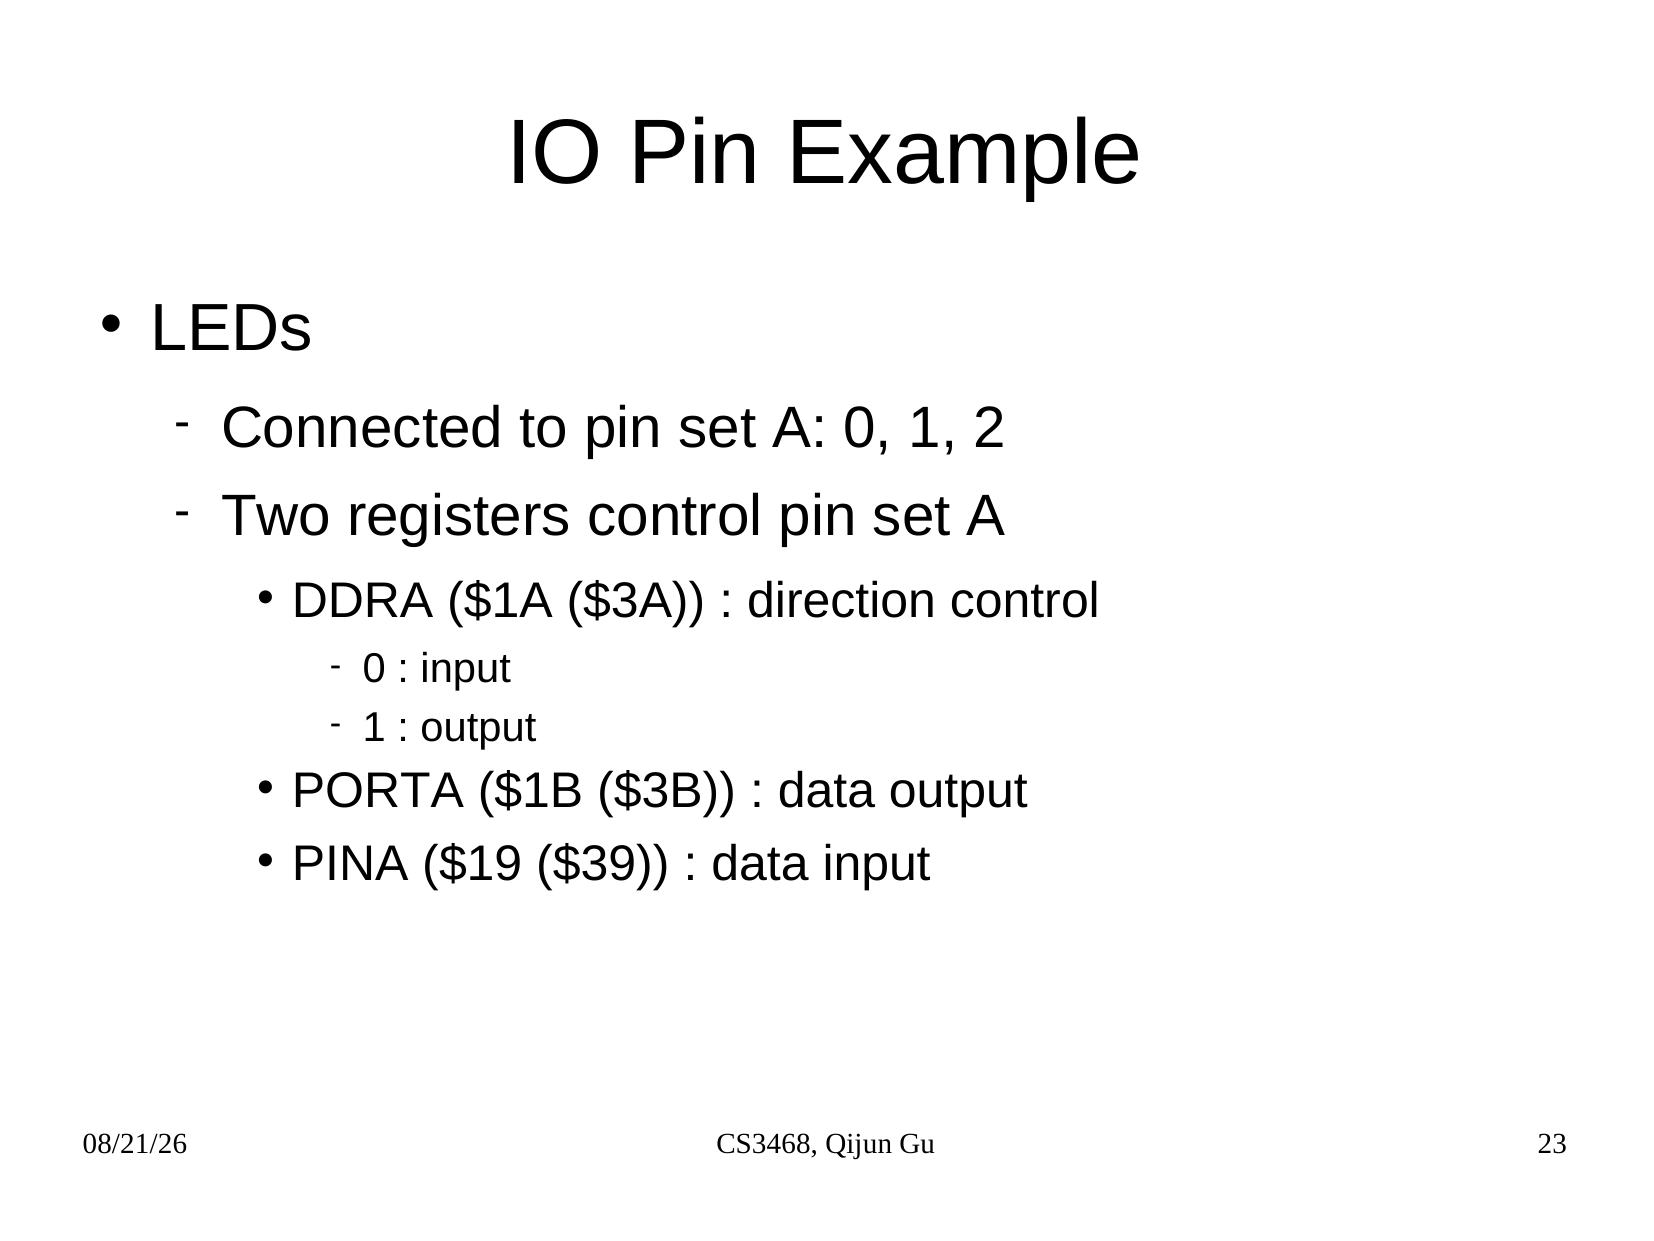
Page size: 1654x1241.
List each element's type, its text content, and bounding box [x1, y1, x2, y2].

list LEDs Connected to pin set A: 0, 1, 2 Two registers control pin set A DDRA ($1A ($3A)) : direction control 0 : input 1 : output PORTA ($1B ($3B)) : data output PINA ($19 ($39)) : data input [82, 290, 1568, 1091]
title IO Pin Example [82, 56, 1568, 246]
